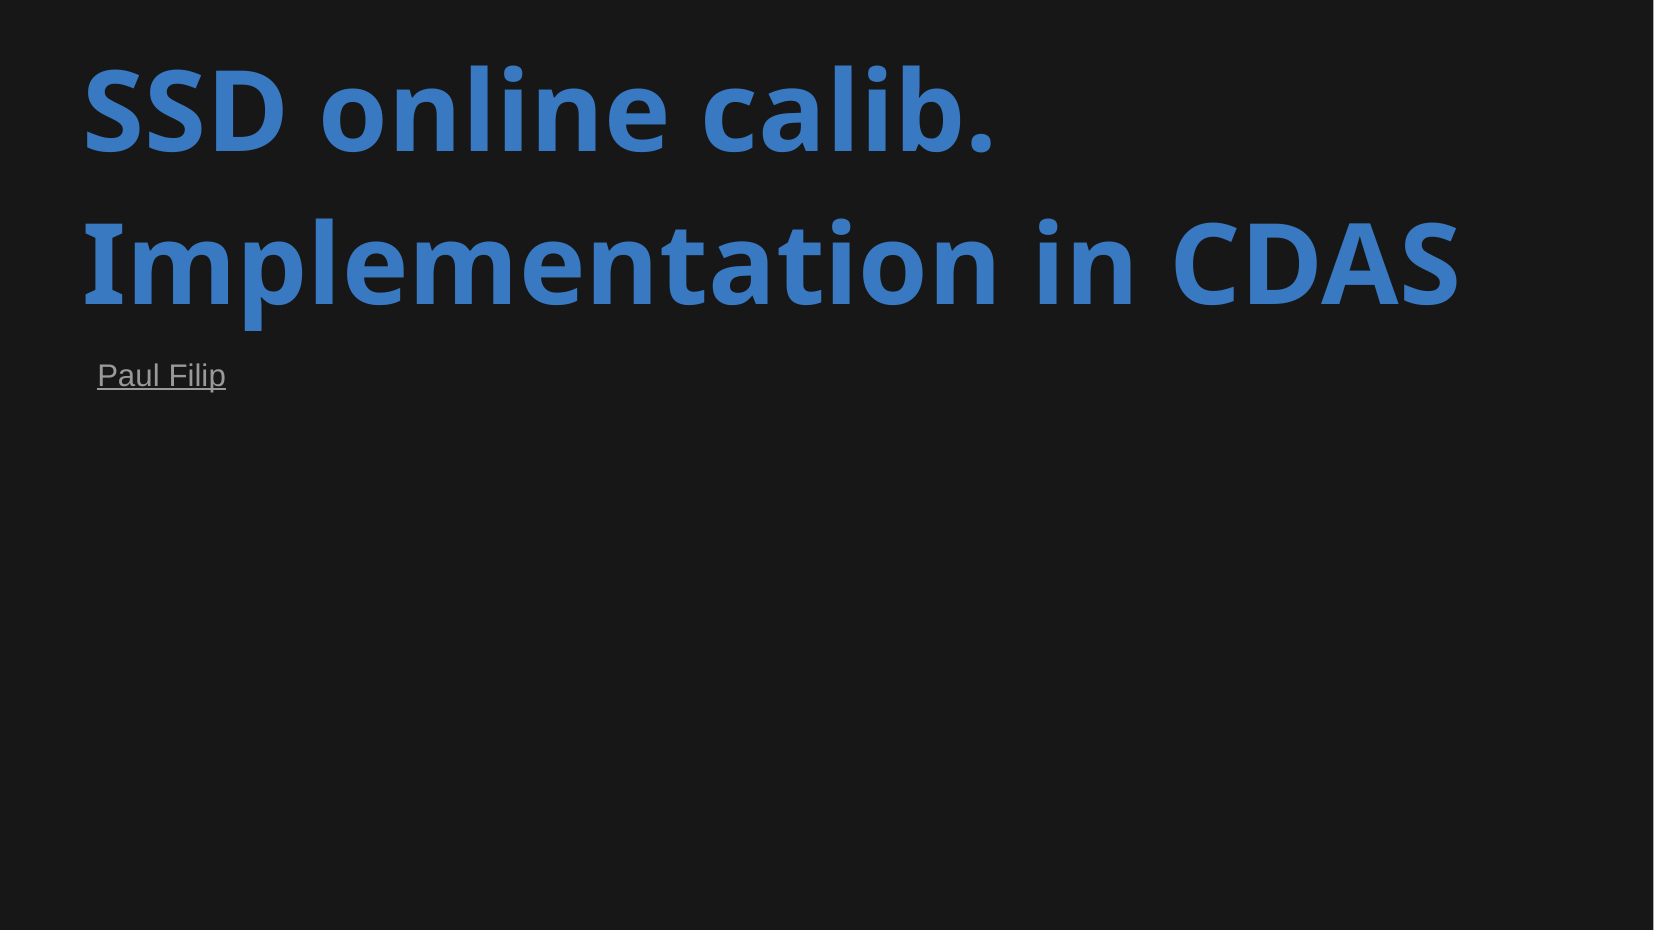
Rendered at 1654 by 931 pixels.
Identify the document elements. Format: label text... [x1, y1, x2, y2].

title SSD online calib. Implementation in CDAS [82, 30, 1571, 338]
